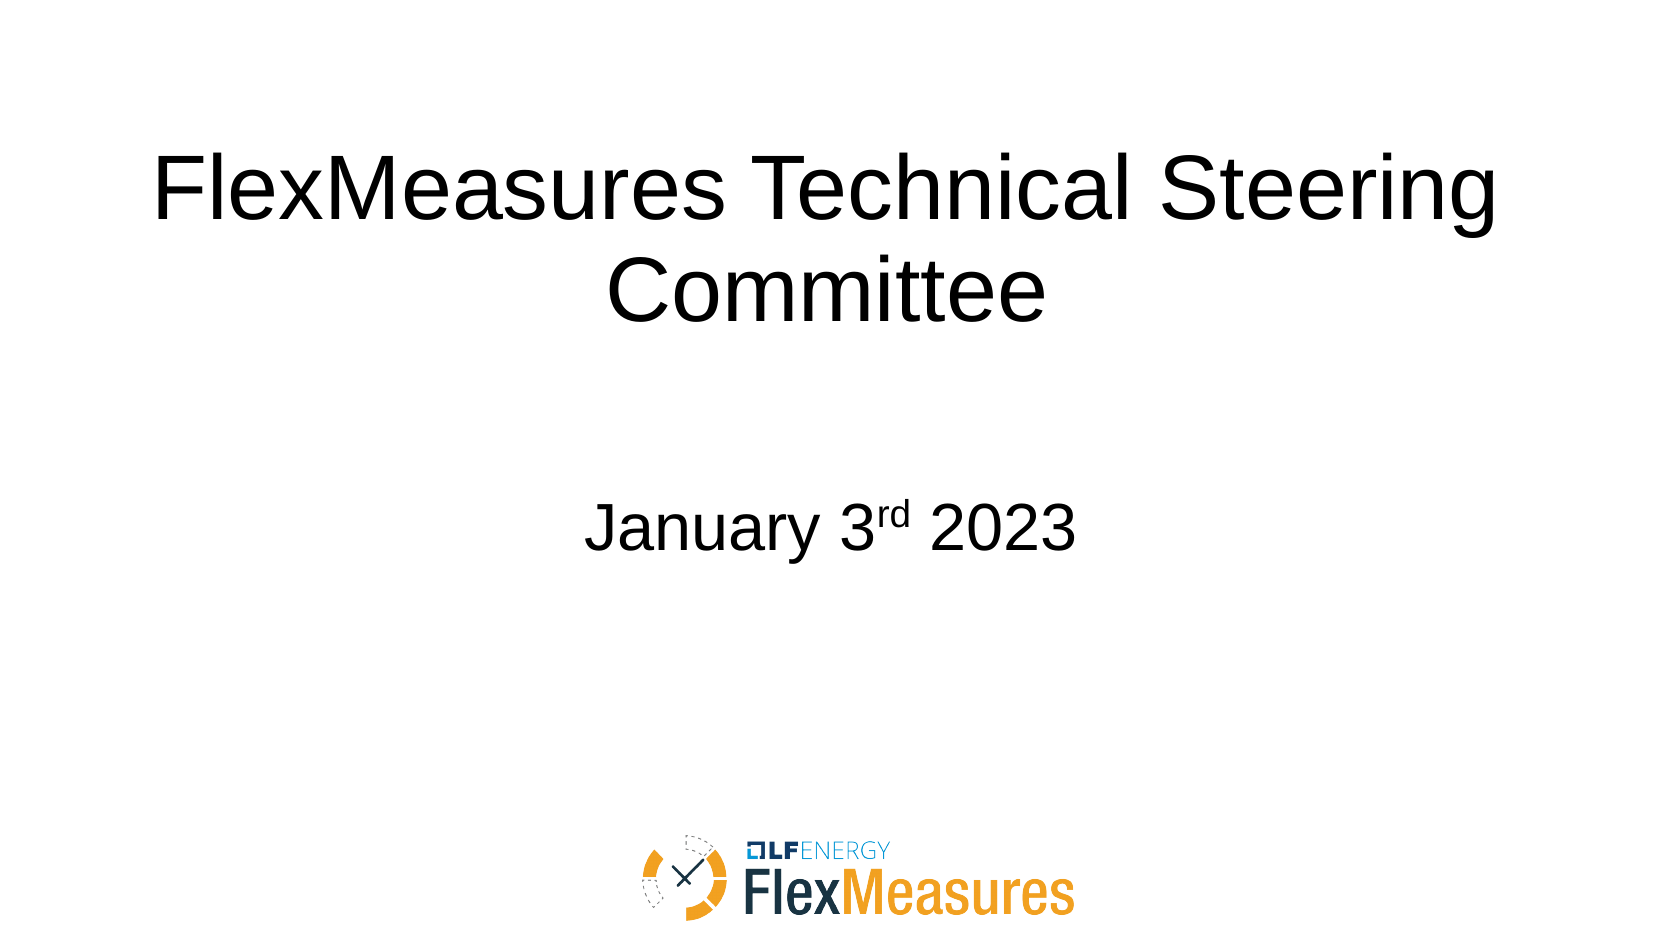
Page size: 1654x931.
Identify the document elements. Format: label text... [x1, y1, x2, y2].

picture [642, 835, 1074, 921]
subtitle January 3rd 2023 [86, 257, 1575, 798]
title FlexMeasures Technical Steering Committee [82, 136, 1571, 342]
